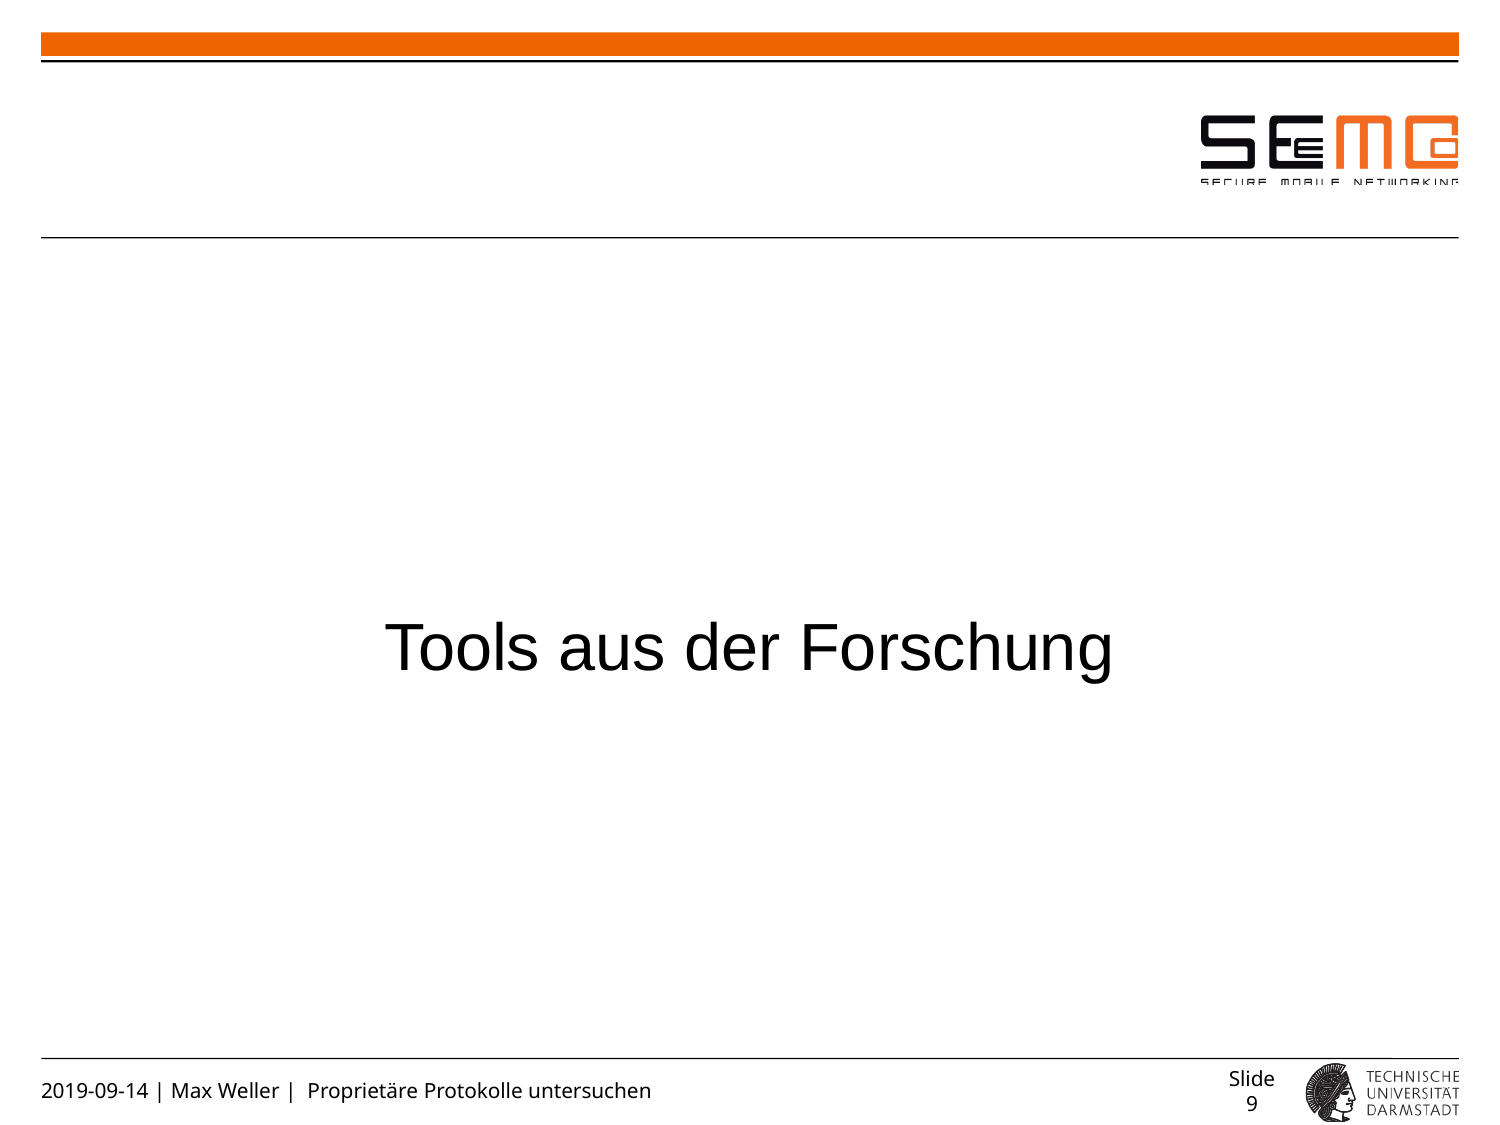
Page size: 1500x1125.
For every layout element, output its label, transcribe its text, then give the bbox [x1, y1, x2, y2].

subtitle Tools aus der Forschung [41, 252, 1459, 1043]
